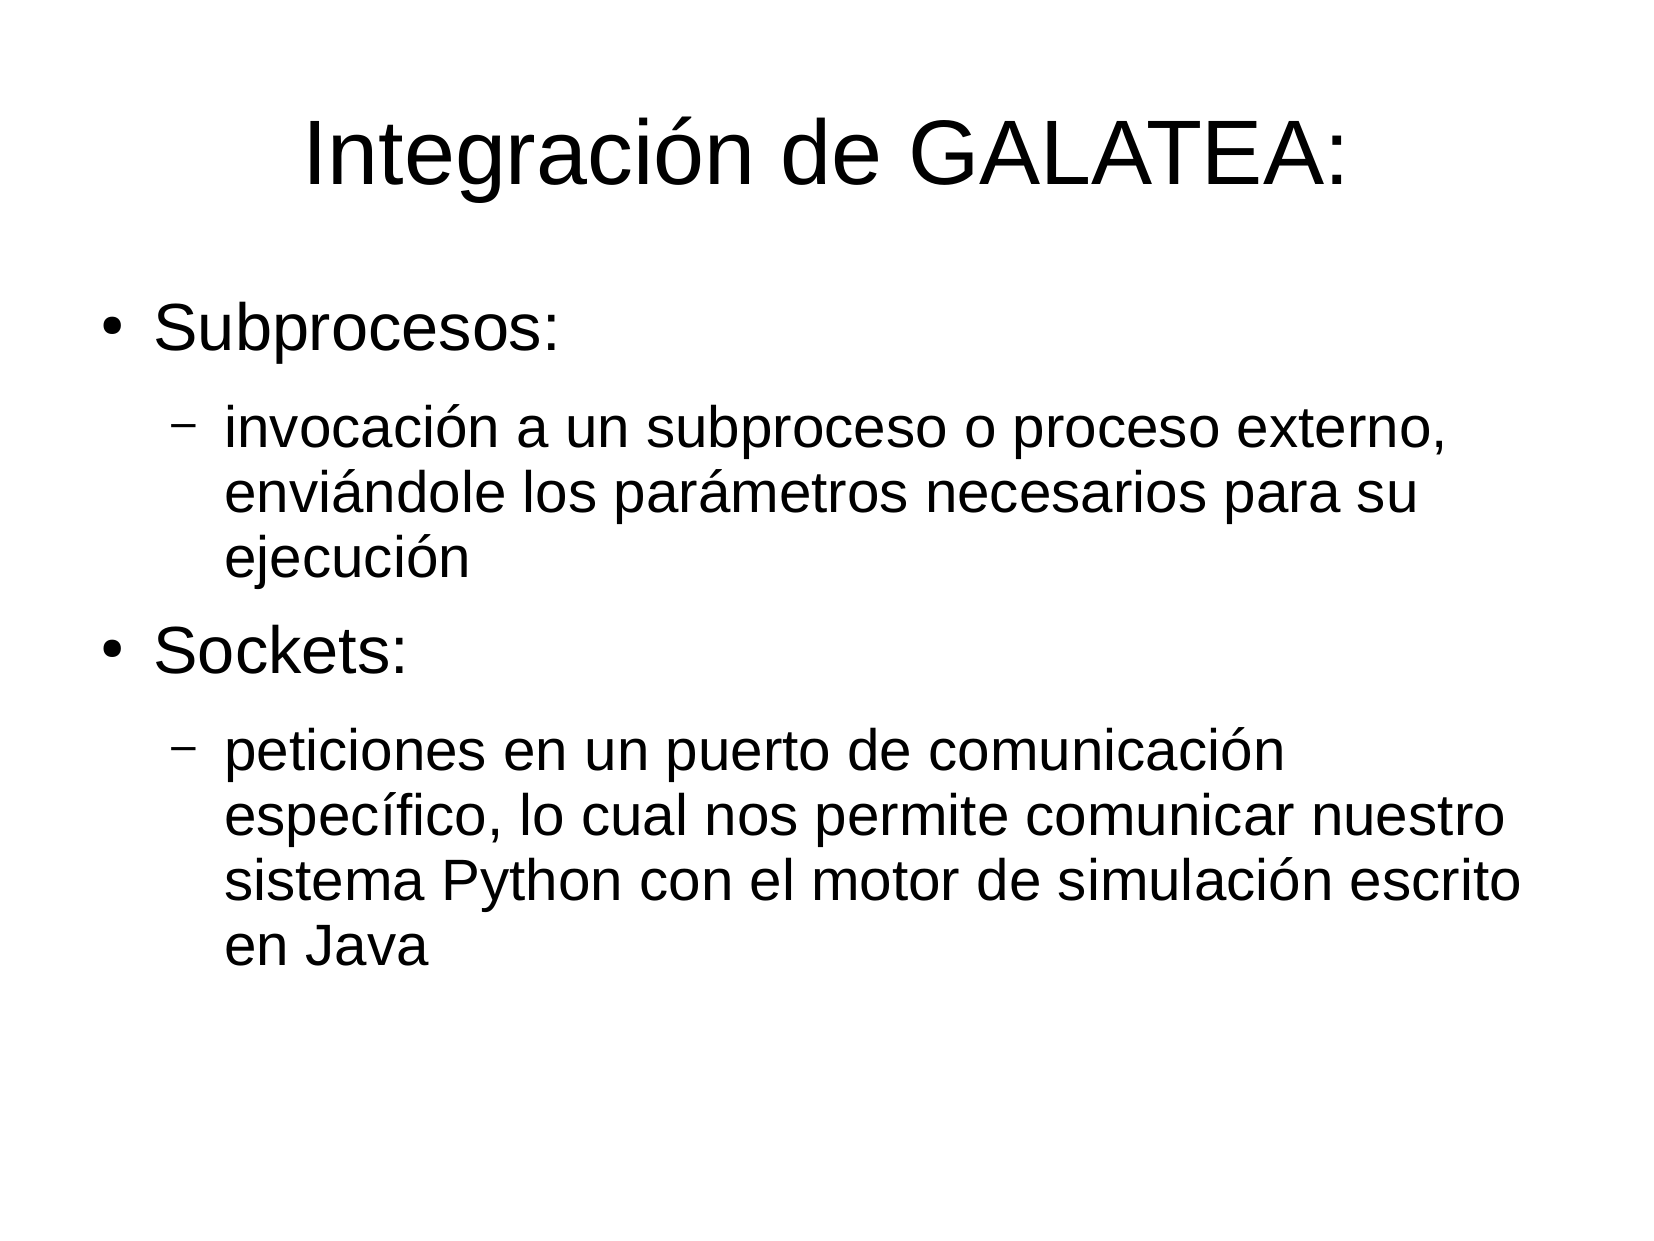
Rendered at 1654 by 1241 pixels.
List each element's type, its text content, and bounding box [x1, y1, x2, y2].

title Integración de GALATEA: [82, 49, 1571, 257]
list Subprocesos: invocación a un subproceso o proceso externo, enviándole los parámetros necesarios para su ejecución Sockets: peticiones en un puerto de comunicación específico, lo cual nos permite comunicar nuestro sistema Python con el motor de simulación escrito en Java [82, 290, 1571, 1010]
